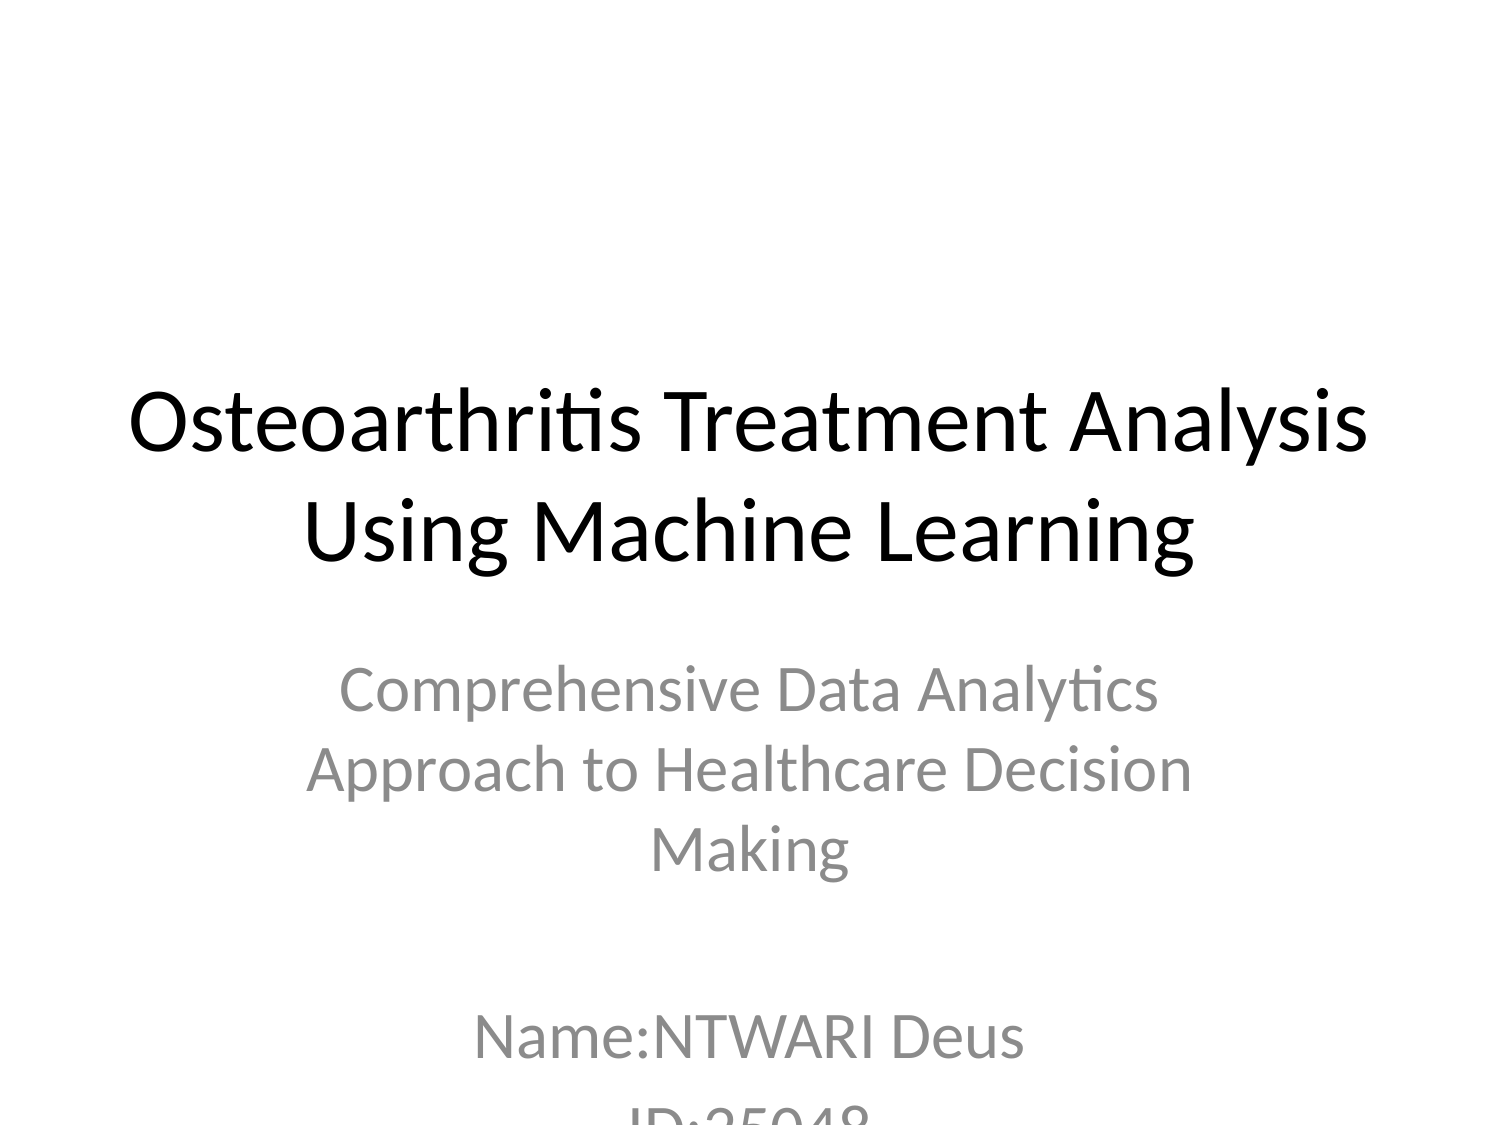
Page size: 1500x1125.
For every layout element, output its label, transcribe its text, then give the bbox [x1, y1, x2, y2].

subtitle Comprehensive Data Analytics Approach to Healthcare Decision Making Name:NTWARI Deus ID:25048 Course: INSY 8413 - Introduction to Big Data Analytics Instructor: Eric Maniraguha Date: July 26, 2025 Institution: Faculty of Information Technology [225, 637, 1275, 925]
title Osteoarthritis Treatment Analysis Using Machine Learning [112, 349, 1388, 591]
